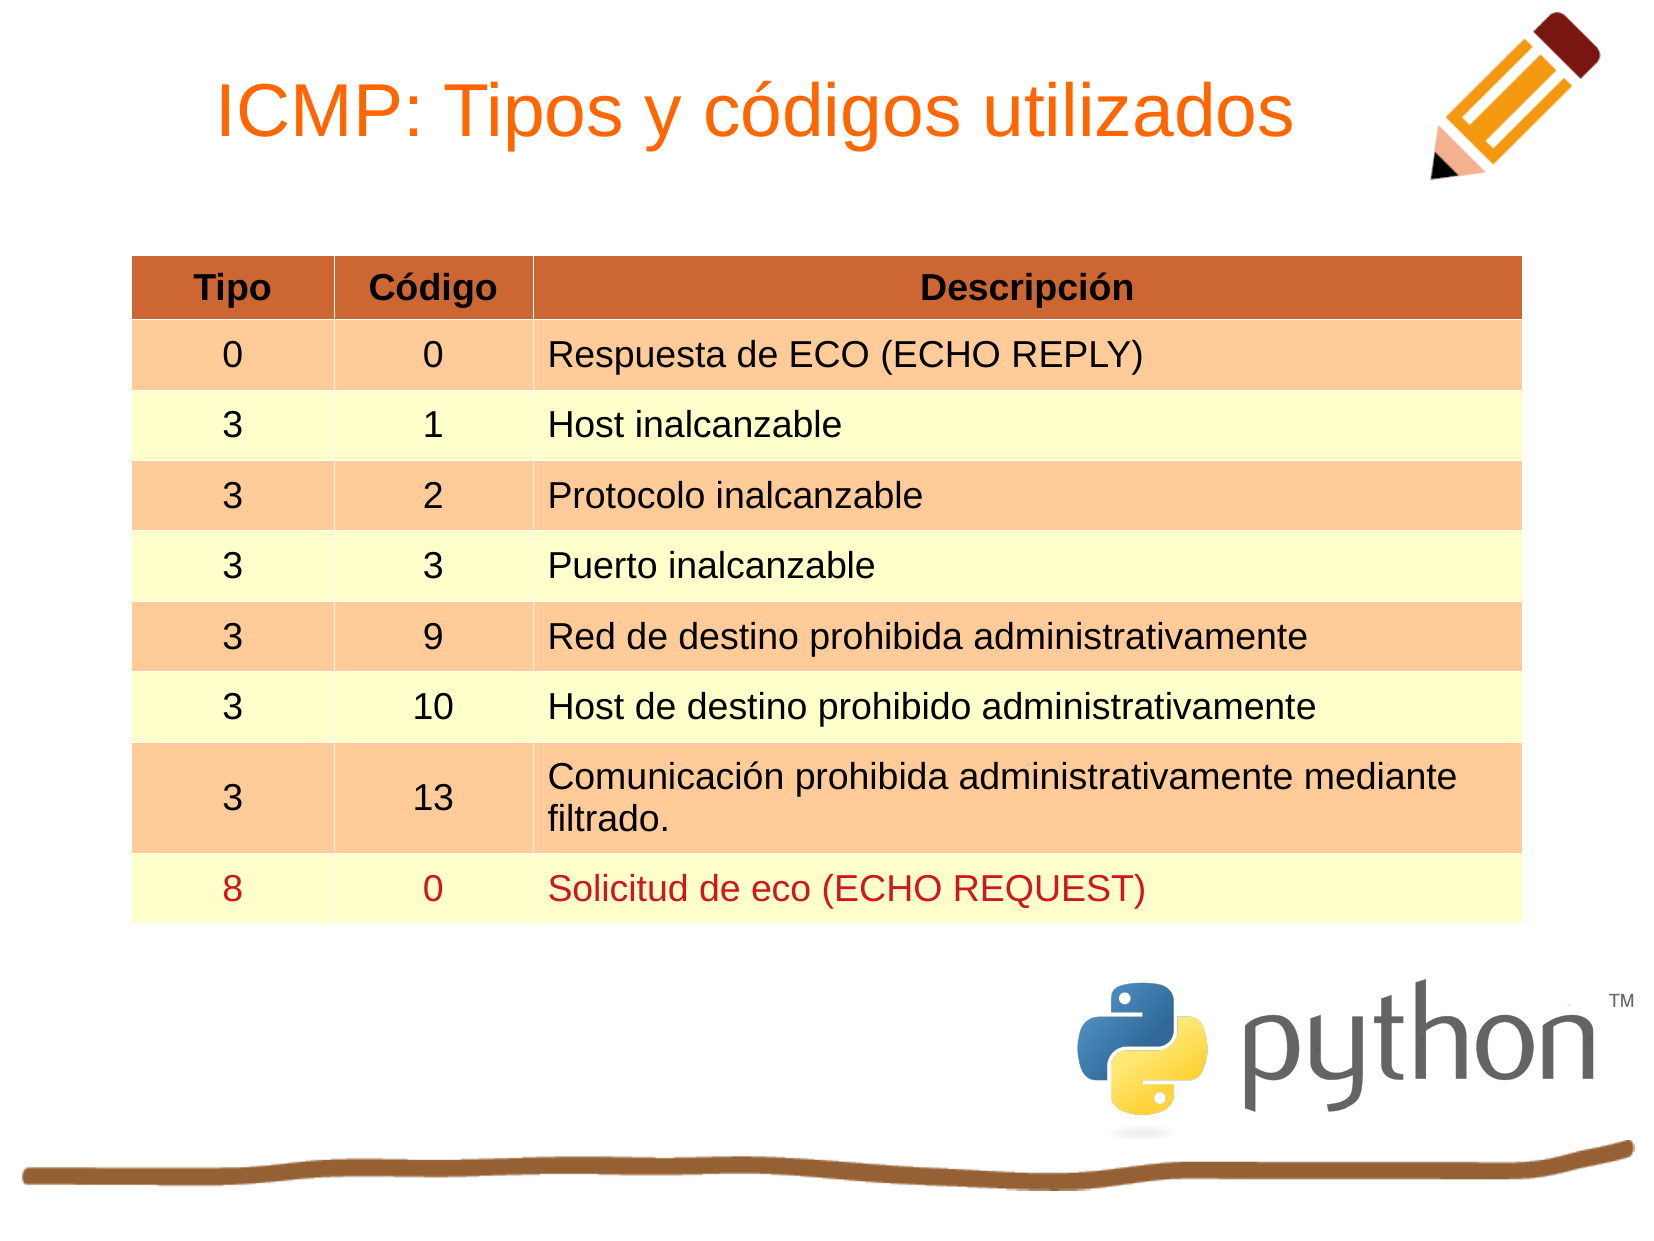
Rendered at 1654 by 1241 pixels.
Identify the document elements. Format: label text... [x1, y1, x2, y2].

title ICMP: Tipos y códigos utilizados [82, 49, 1430, 172]
picture [22, 970, 1647, 1191]
table_cell 3 [335, 531, 533, 601]
table_cell 0 [335, 854, 533, 923]
table_cell Puerto inalcanzable [534, 531, 1522, 601]
table_cell Protocolo inalcanzable [534, 461, 1522, 530]
table_cell Solicitud de eco (ECHO REQUEST) [534, 854, 1522, 923]
table_cell 3 [132, 672, 334, 742]
table_cell 0 [335, 320, 533, 390]
table_cell 3 [132, 531, 334, 601]
table_cell 3 [132, 391, 334, 460]
table_cell 13 [335, 743, 533, 853]
table_cell 9 [335, 602, 533, 671]
table_cell Host inalcanzable [534, 391, 1522, 460]
table_header Tipo [132, 256, 334, 319]
table_cell 3 [132, 743, 334, 853]
table_cell 1 [335, 391, 533, 460]
table_cell Respuesta de ECO (ECHO REPLY) [534, 320, 1522, 390]
table_header Código [335, 256, 533, 319]
table_cell 3 [132, 602, 334, 671]
table_cell 3 [132, 461, 334, 530]
table_cell Red de destino prohibida administrativamente [534, 602, 1522, 671]
table_cell Host de destino prohibido administrativamente [534, 672, 1522, 742]
table_cell Comunicación prohibida administrativamente mediante filtrado. [534, 743, 1522, 853]
table_cell 10 [335, 672, 533, 742]
table_cell 2 [335, 461, 533, 530]
table_cell 8 [132, 854, 334, 923]
table_header Descripción [534, 256, 1522, 319]
picture [1430, 12, 1601, 181]
table_cell 0 [132, 320, 334, 390]
